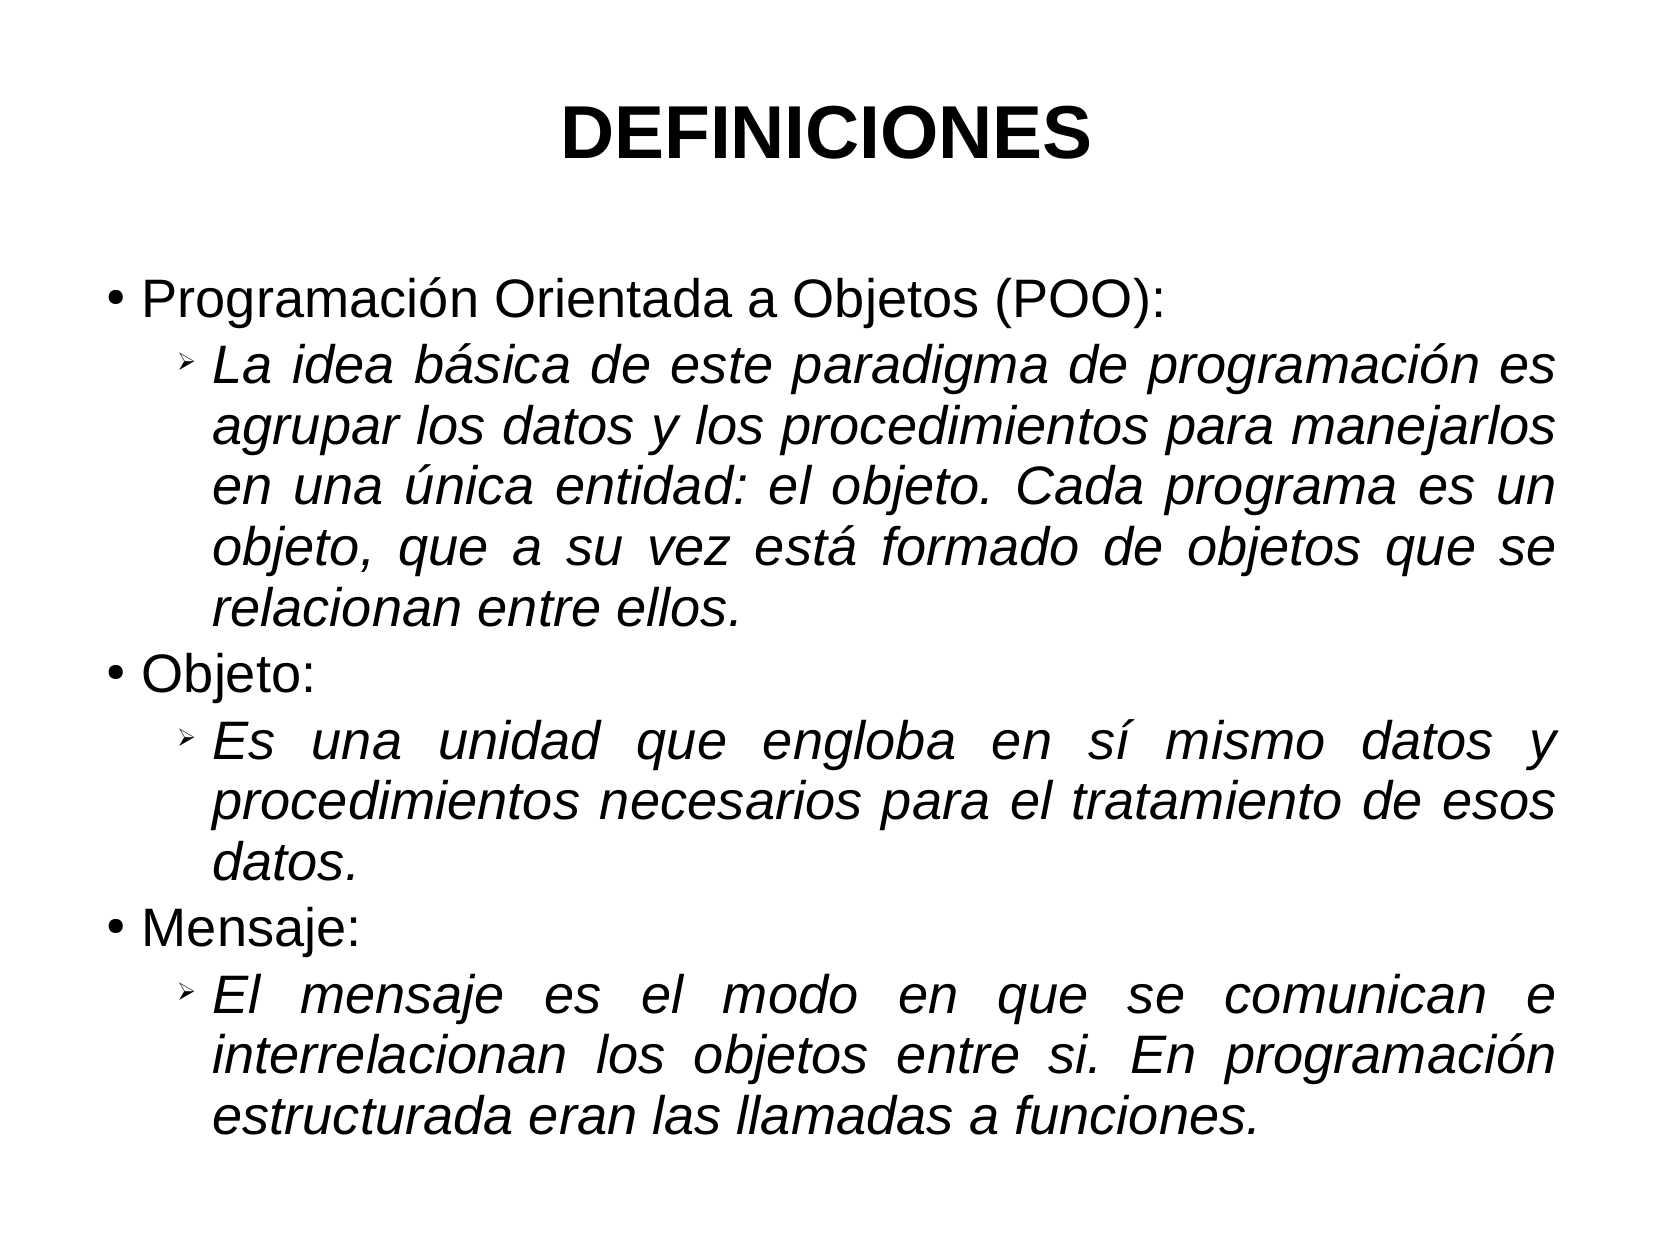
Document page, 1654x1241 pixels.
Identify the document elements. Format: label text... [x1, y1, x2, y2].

text_box Programación Orientada a Objetos (POO): La idea básica de este paradigma de programación es agrupar los datos y los procedimientos para manejarlos en una única entidad: el objeto. Cada programa es un objeto, que a su vez está formado de objetos que se relacionan entre ellos. Objeto: Es una unidad que engloba en sí mismo datos y procedimientos necesarios para el tratamiento de esos datos. Mensaje: El mensaje es el modo en que se comunican e interrelacionan los objetos entre si. En programación estructurada eran las llamadas a funciones. [106, 268, 1560, 1177]
title DEFINICIONES [82, 29, 1571, 237]
